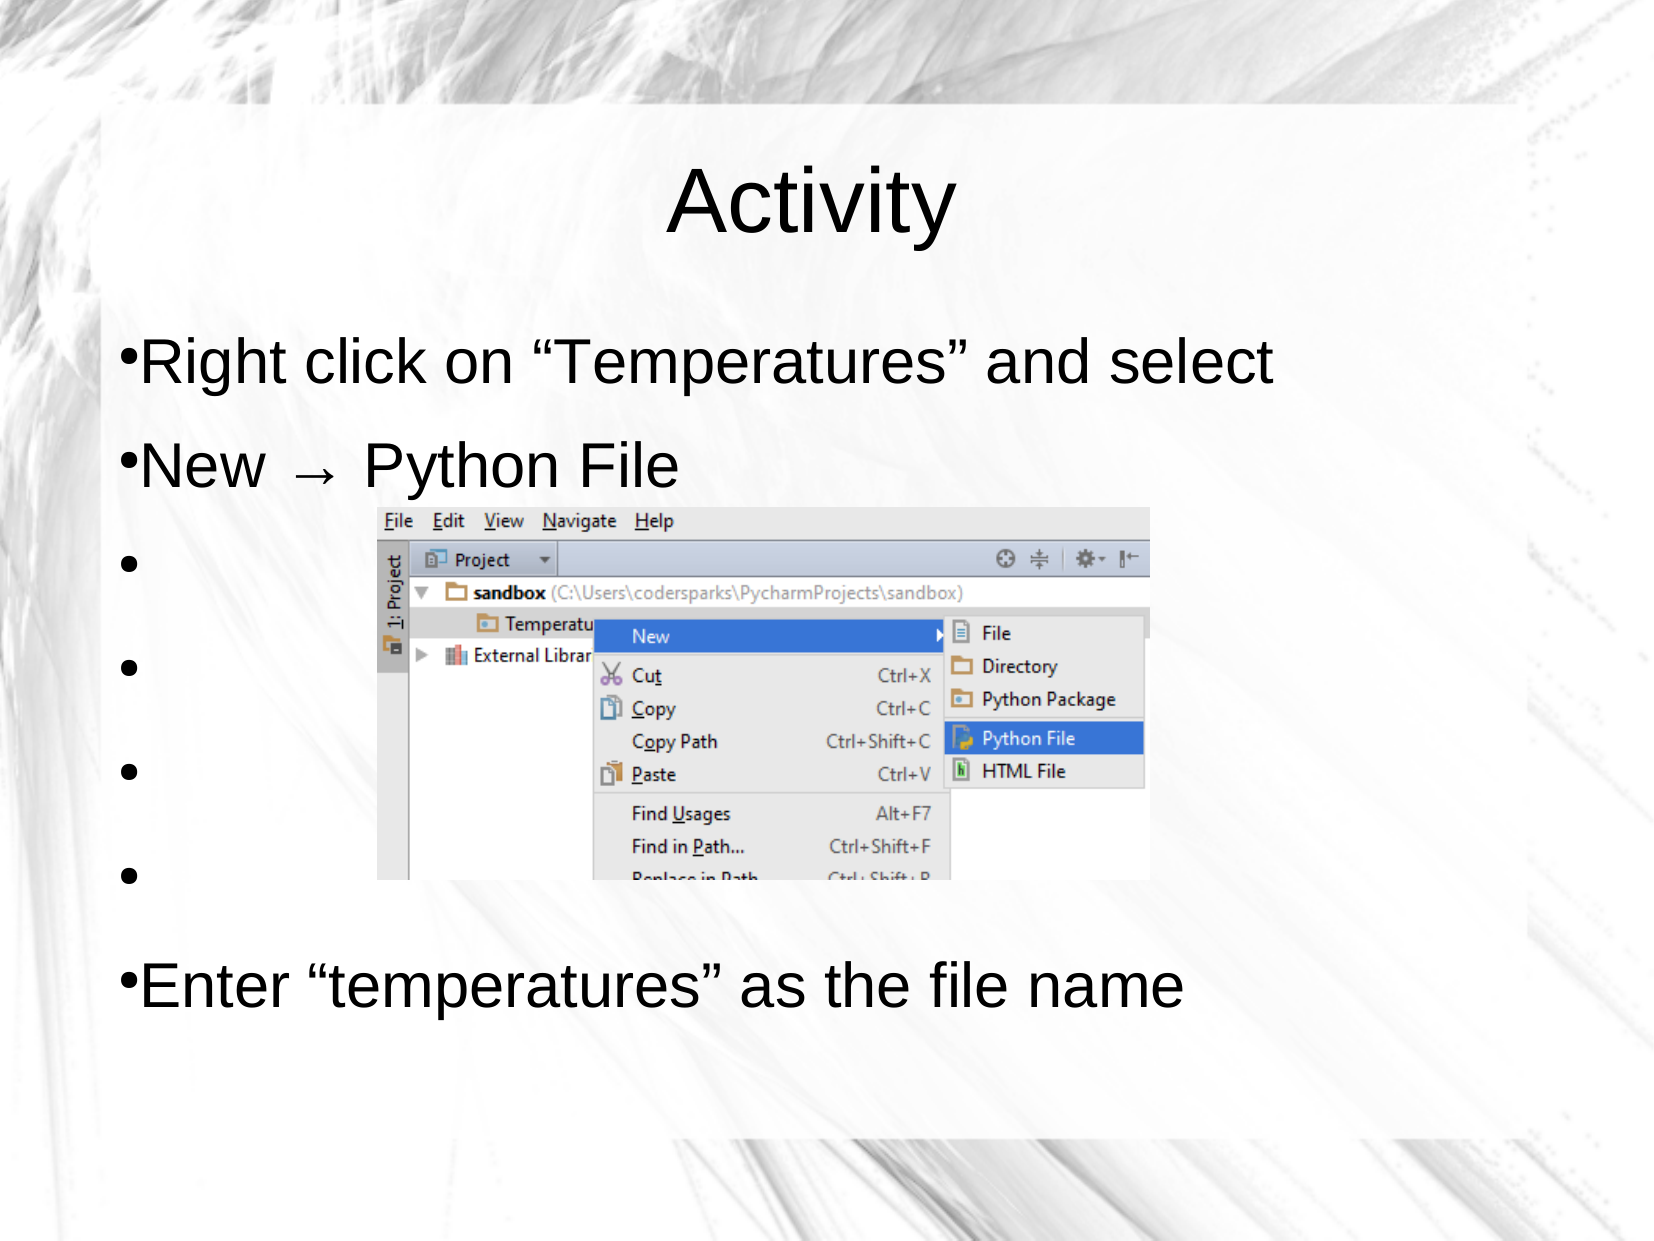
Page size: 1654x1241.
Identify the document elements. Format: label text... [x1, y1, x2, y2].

title Activity [118, 112, 1506, 281]
picture [377, 507, 1150, 880]
list Right click on “Temperatures” and select New → Python File Enter “temperatures” as the file name [118, 319, 1571, 1021]
